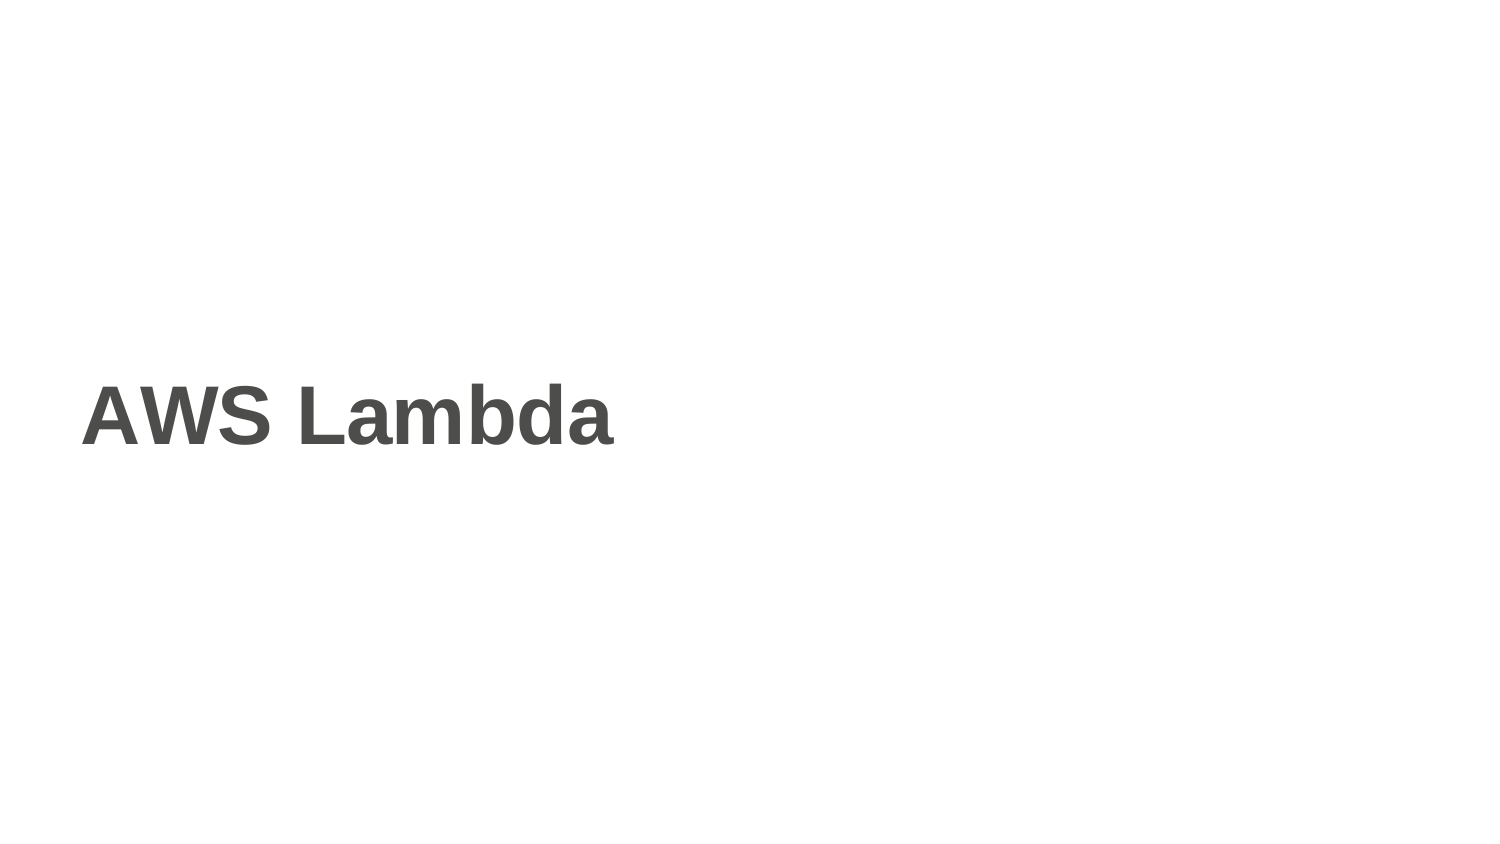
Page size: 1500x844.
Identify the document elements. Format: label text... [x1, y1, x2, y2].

text_box AWS Lambda [77, 360, 614, 461]
